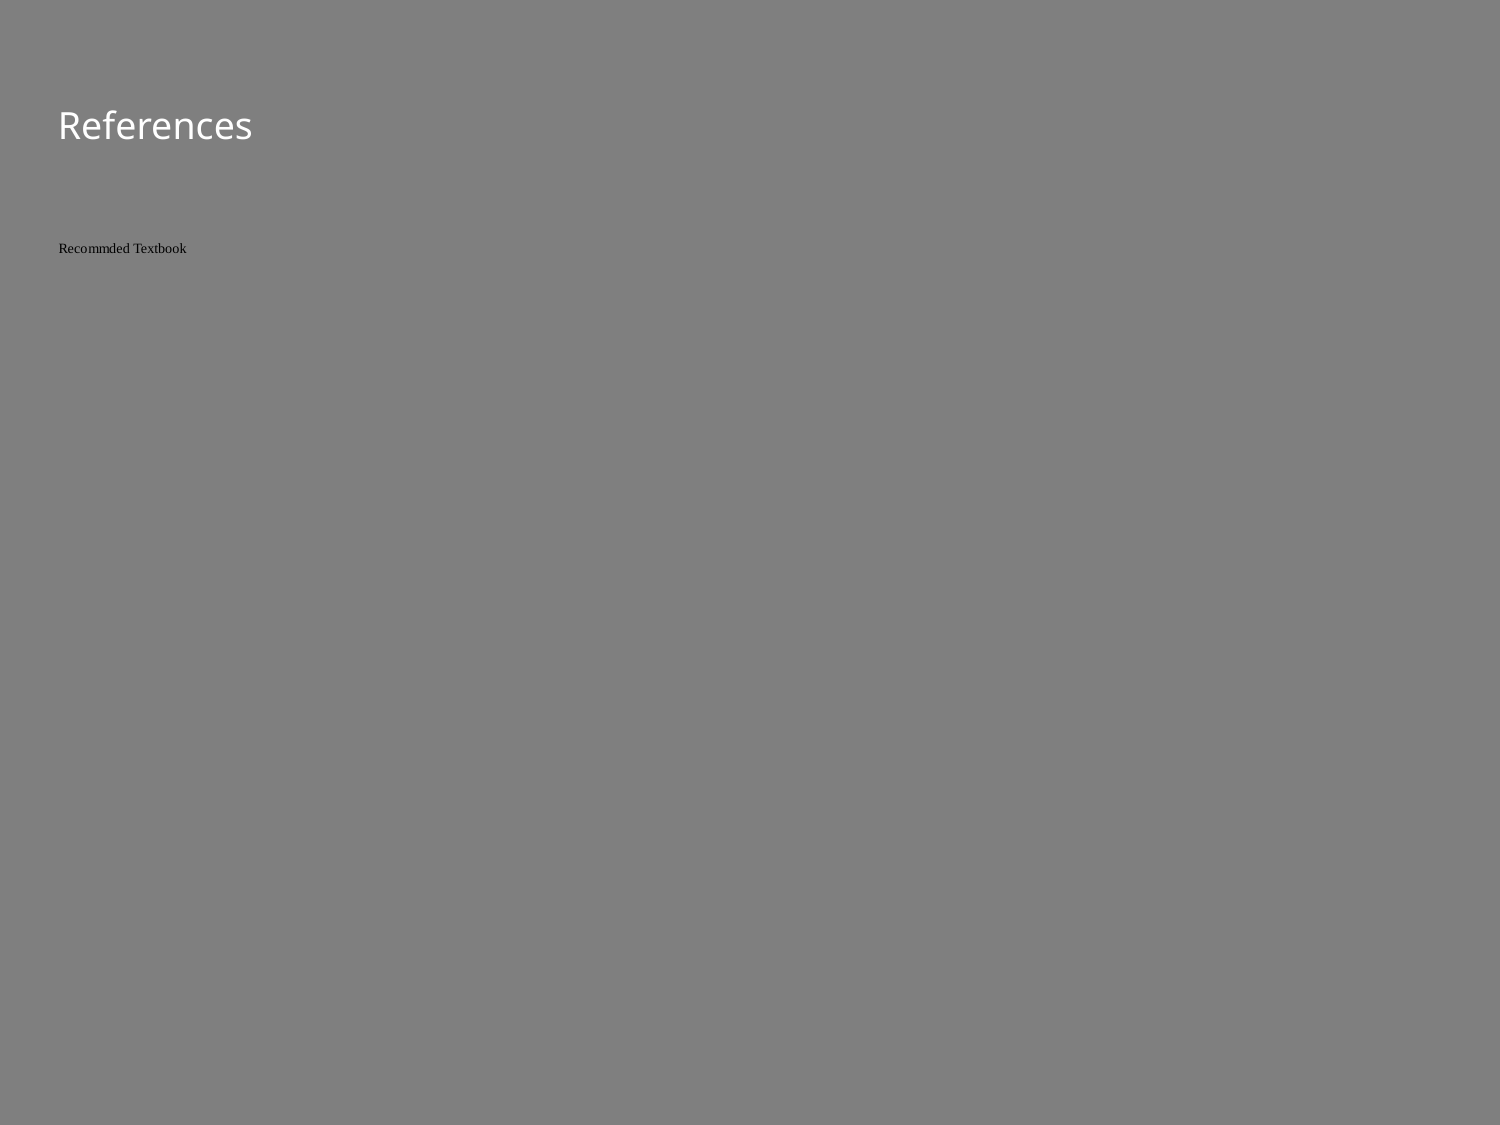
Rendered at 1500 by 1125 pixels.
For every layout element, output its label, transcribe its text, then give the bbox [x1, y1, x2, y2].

title References [57, 37, 1318, 213]
chart [57, 239, 1317, 1016]
